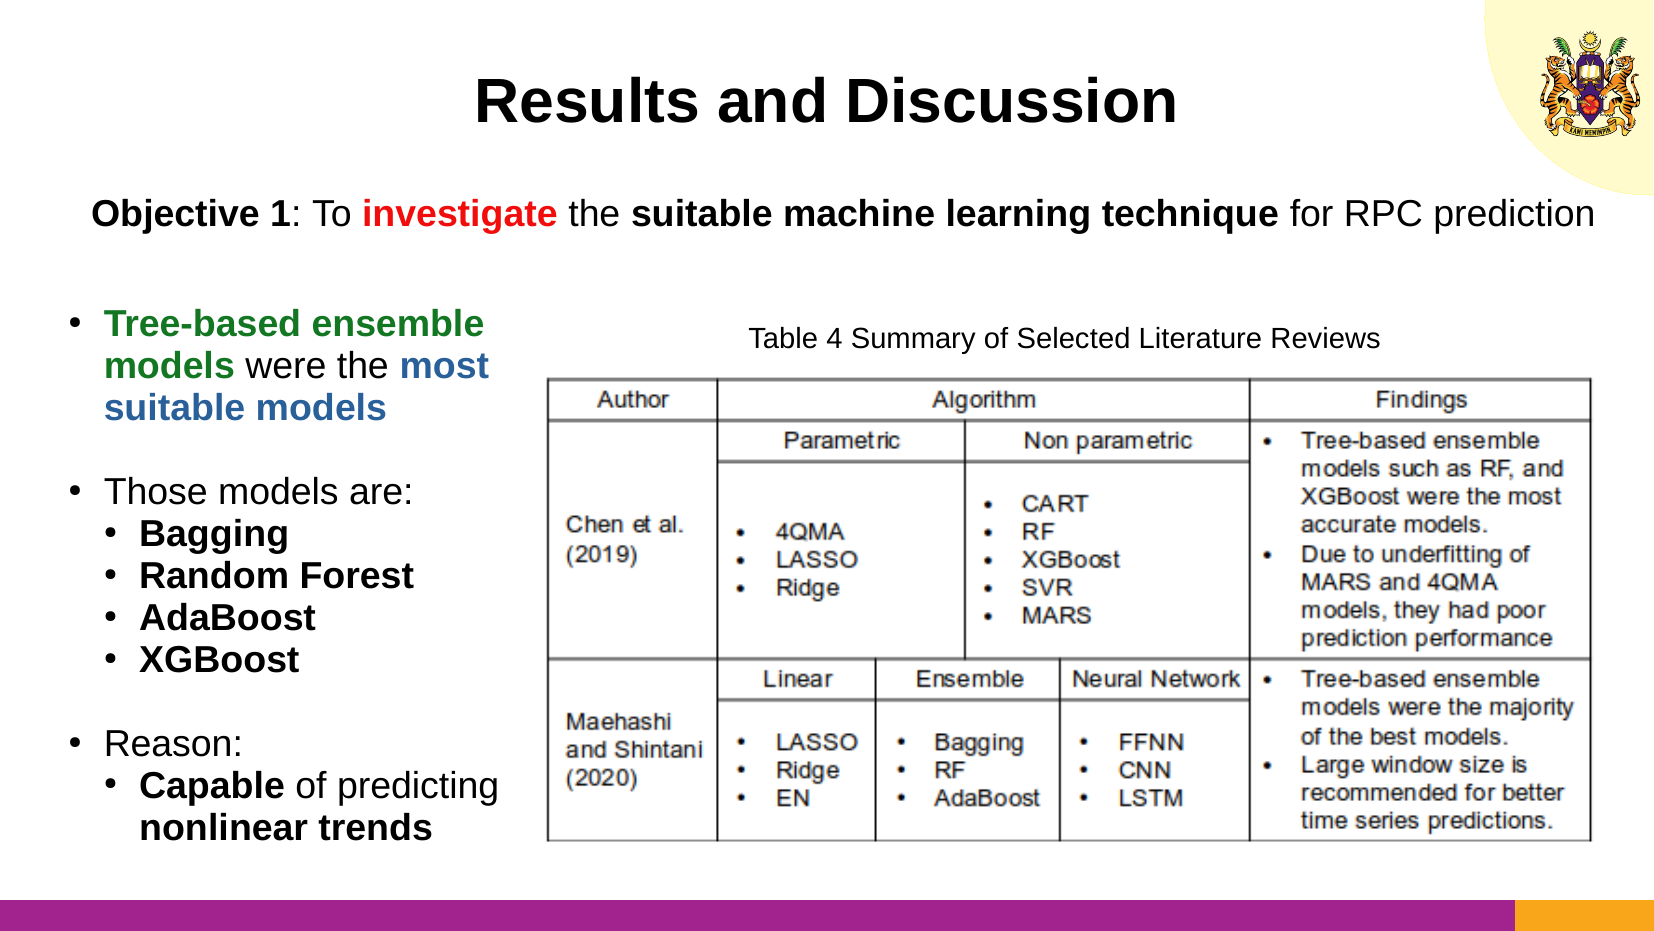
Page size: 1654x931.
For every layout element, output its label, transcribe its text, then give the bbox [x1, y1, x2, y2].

text_box Objective 1: To investigate the suitable machine learning technique for RPC prediction [0, 178, 1654, 243]
text_box Table 4 Summary of Selected Literature Reviews [540, 315, 1591, 363]
picture [1540, 30, 1642, 137]
text_box Results and Discussion [0, 26, 1573, 176]
text_box [0, 900, 1654, 931]
picture [540, 367, 1603, 856]
text_box [1484, 0, 1654, 196]
text_box Tree-based ensemble models were the most suitable models Those models are: Bagging Random Forest AdaBoost XGBoost Reason: Capable of predicting nonlinear trends [53, 295, 531, 856]
